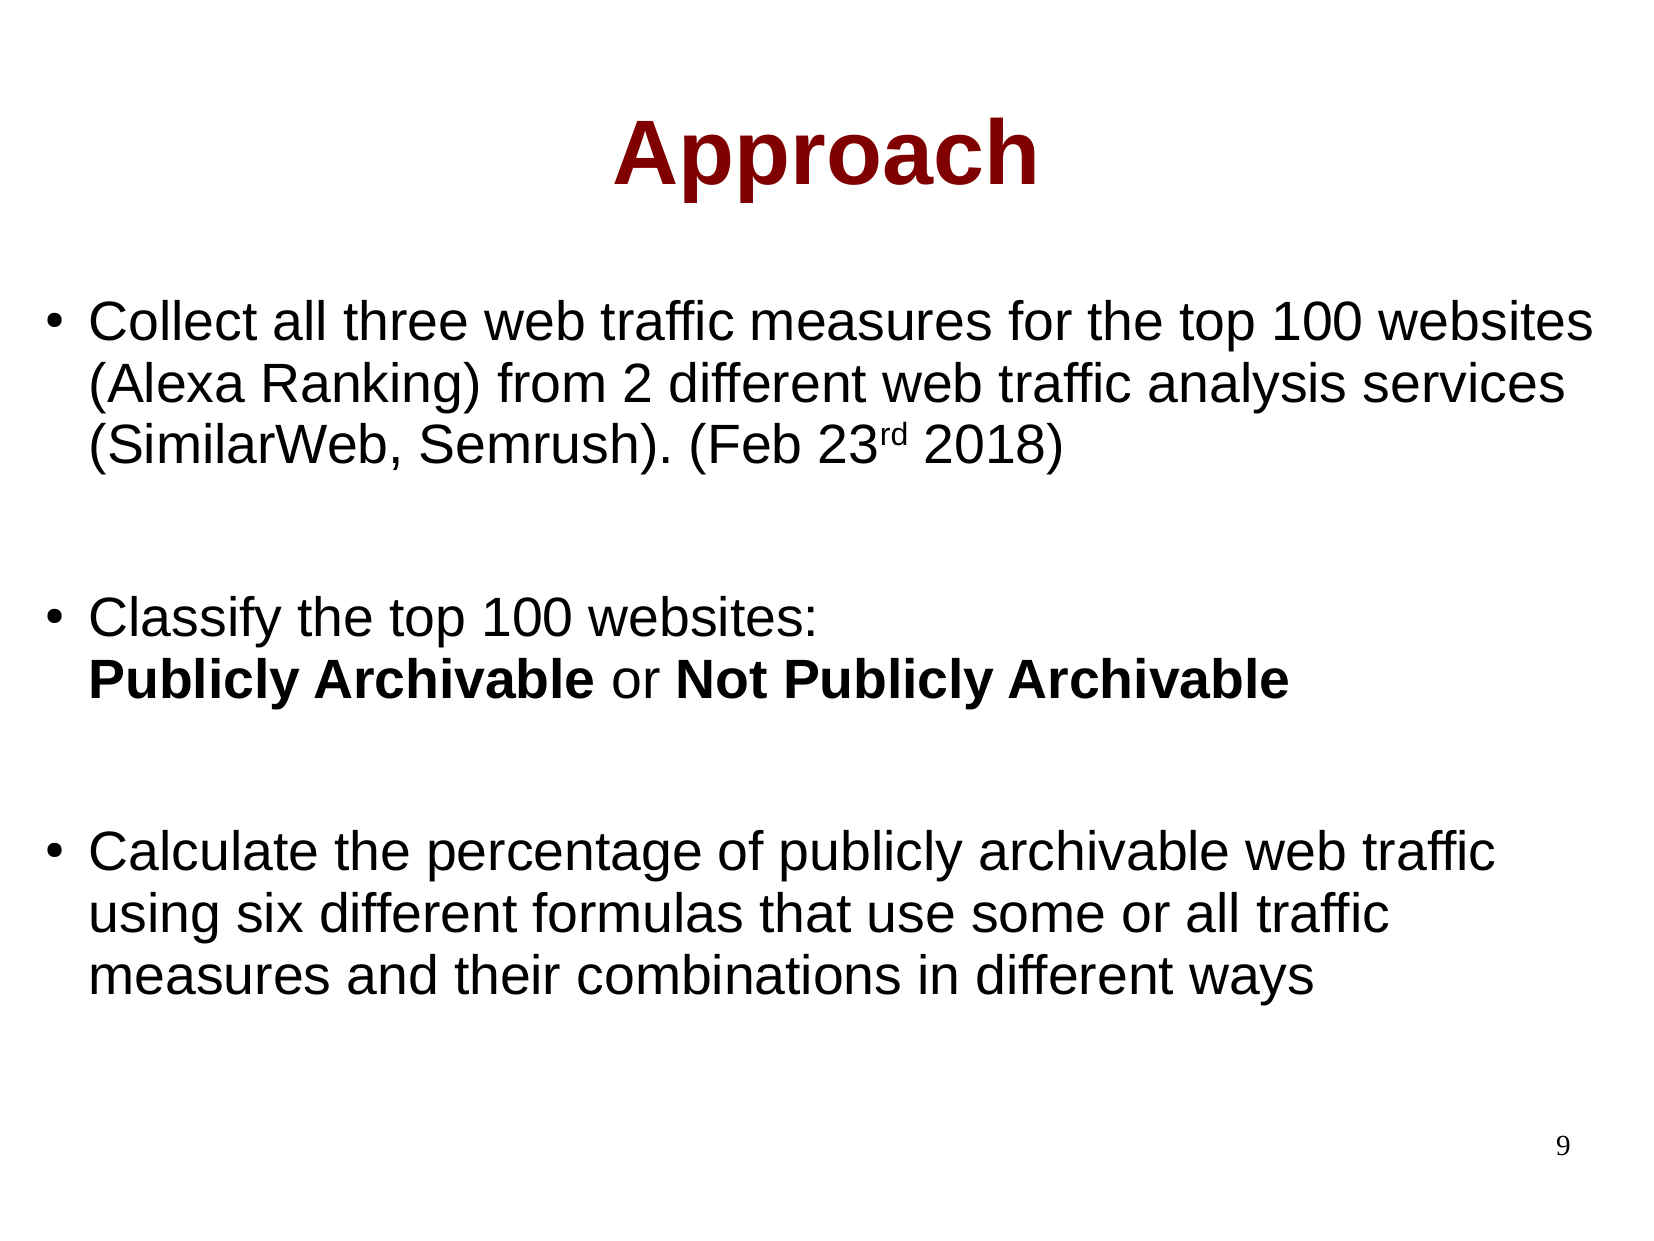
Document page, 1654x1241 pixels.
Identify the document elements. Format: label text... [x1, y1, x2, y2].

list Collect all three web traffic measures for the top 100 websites (Alexa Ranking) from 2 different web traffic analysis services (SimilarWeb, Semrush). (Feb 23rd 2018) Classify the top 100 websites: Publicly Archivable or Not Publicly Archivable Calculate the percentage of publicly archivable web traffic using six different formulas that use some or all traffic measures and their combinations in different ways [30, 290, 1621, 1010]
title Approach [82, 49, 1571, 257]
